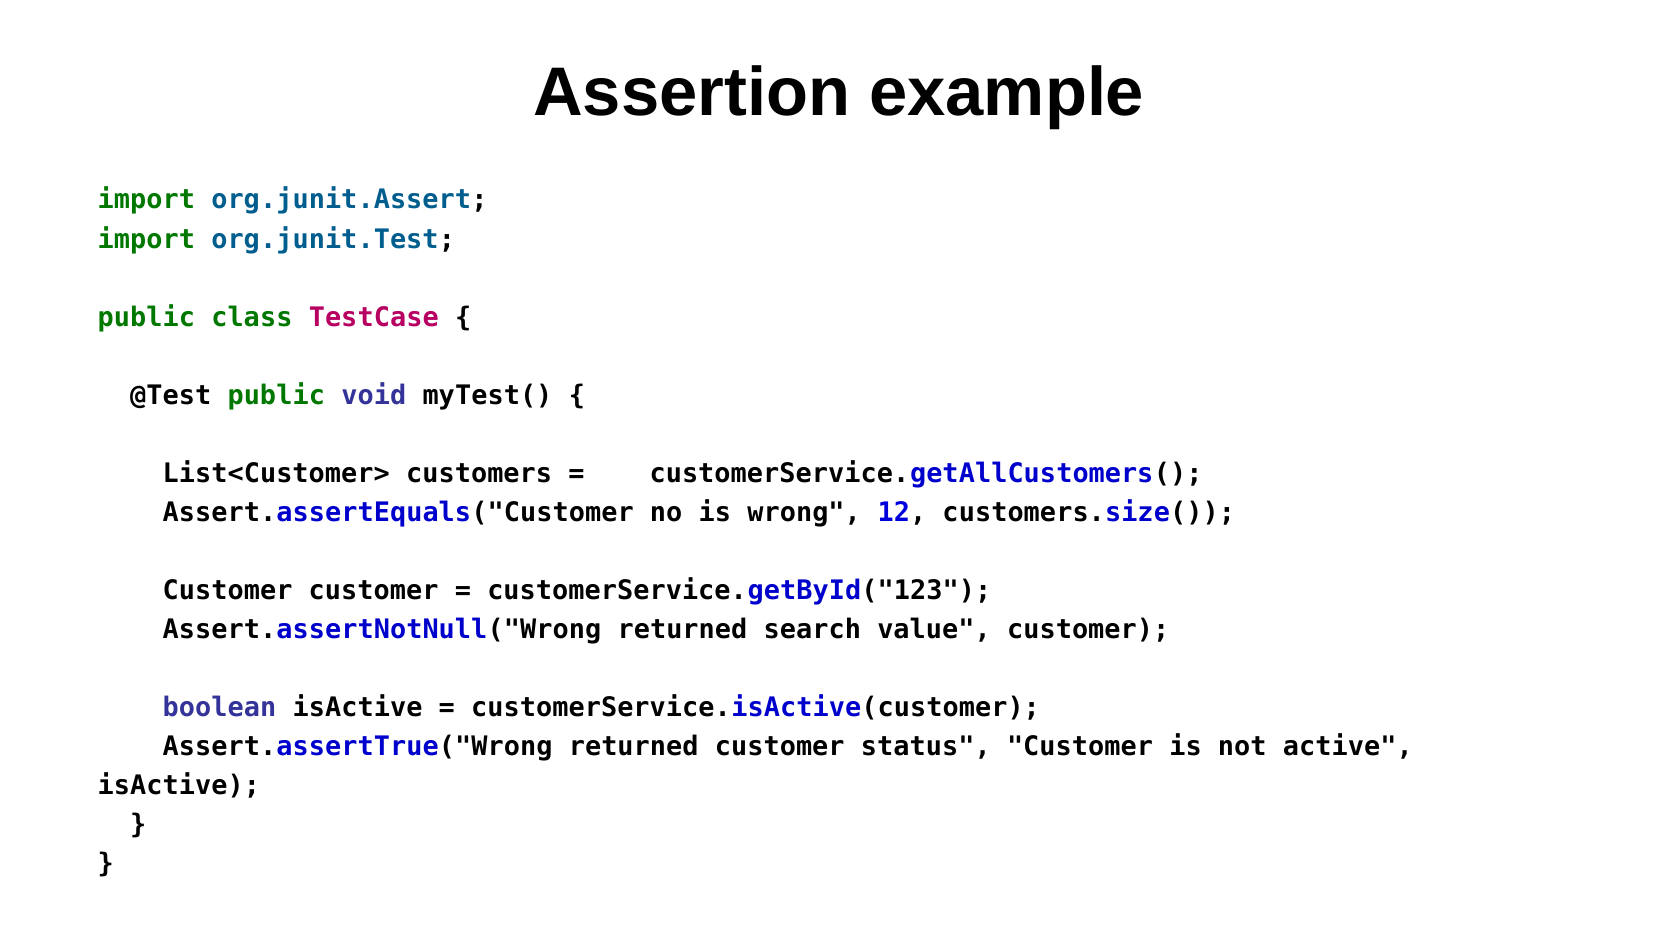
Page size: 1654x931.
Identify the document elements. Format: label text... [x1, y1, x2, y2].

list import org.junit.Assert; import org.junit.Test; public class TestCase { @Test public void myTest() { List<Customer> customers = customerService.getAllCustomers(); Assert.assertEquals("Customer no is wrong", 12, customers.size()); Customer customer = customerService.getById("123"); Assert.assertNotNull("Wrong returned search value", customer); boolean isActive = customerService.isActive(customer); Assert.assertTrue("Wrong returned customer status", "Customer is not active", isActive); } } [82, 168, 1538, 889]
title Assertion example [82, 37, 1571, 147]
